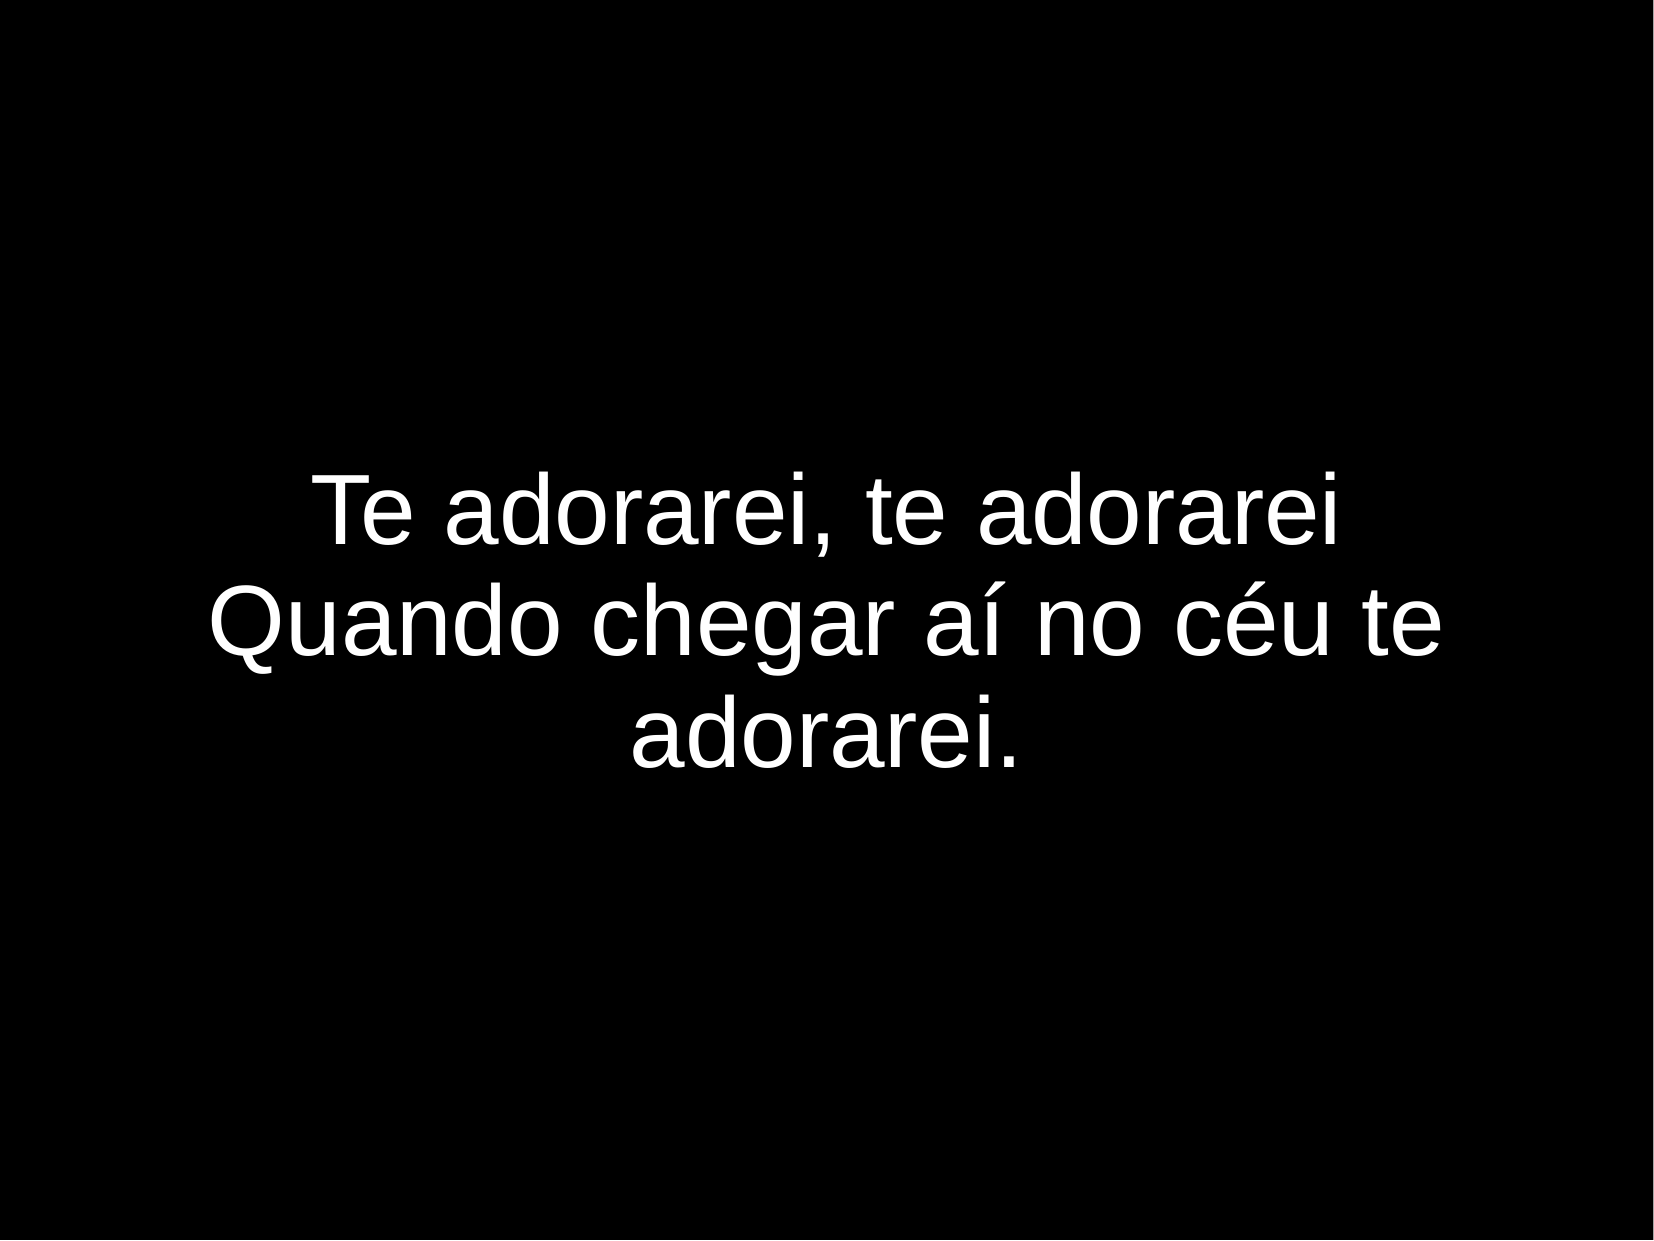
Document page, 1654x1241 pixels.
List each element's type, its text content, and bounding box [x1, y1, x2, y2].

subtitle Te adorarei, te adorarei Quando chegar aí no céu te adorarei. [82, 49, 1571, 1193]
